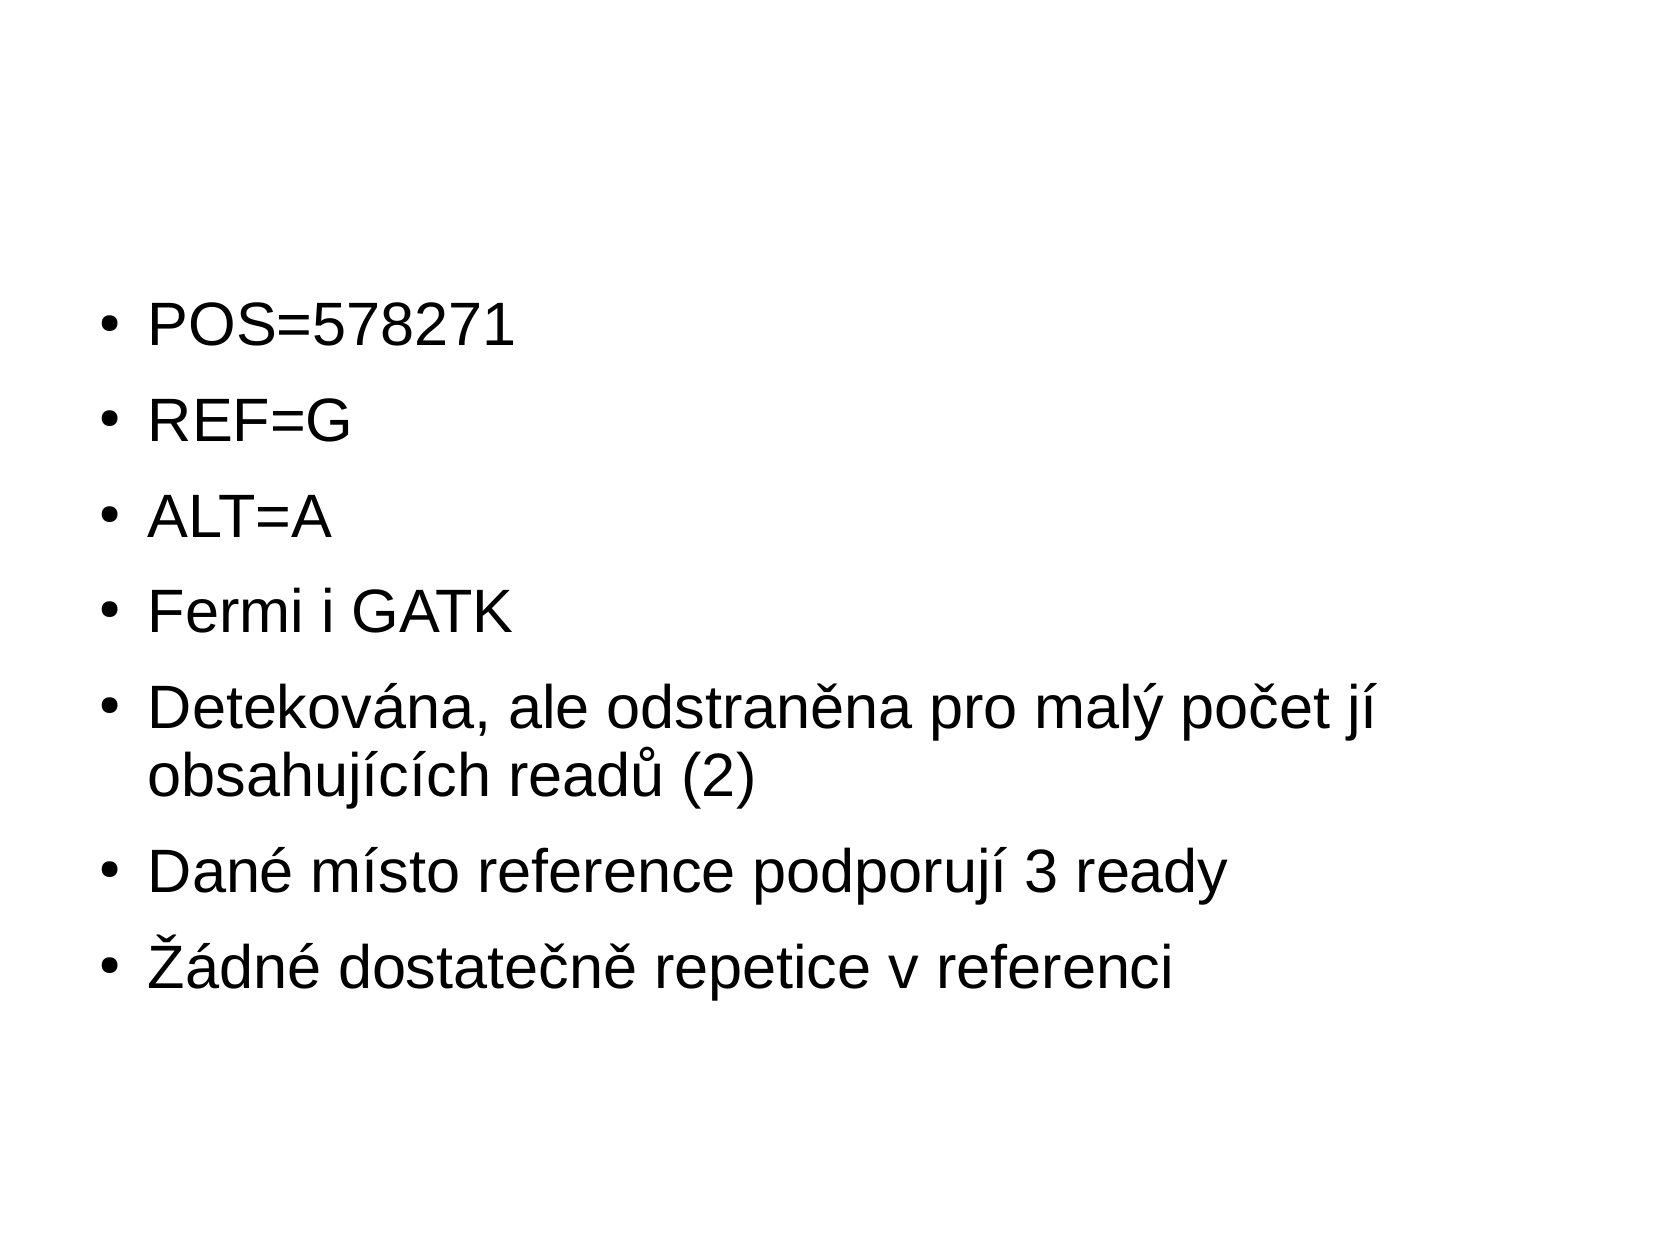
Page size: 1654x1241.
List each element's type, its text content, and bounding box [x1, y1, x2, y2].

list POS=578271 REF=G ALT=A Fermi i GATK Detekována, ale odstraněna pro malý počet jí obsahujících readů (2) Dané místo reference podporují 3 ready Žádné dostatečně repetice v referenci [82, 290, 1571, 1010]
